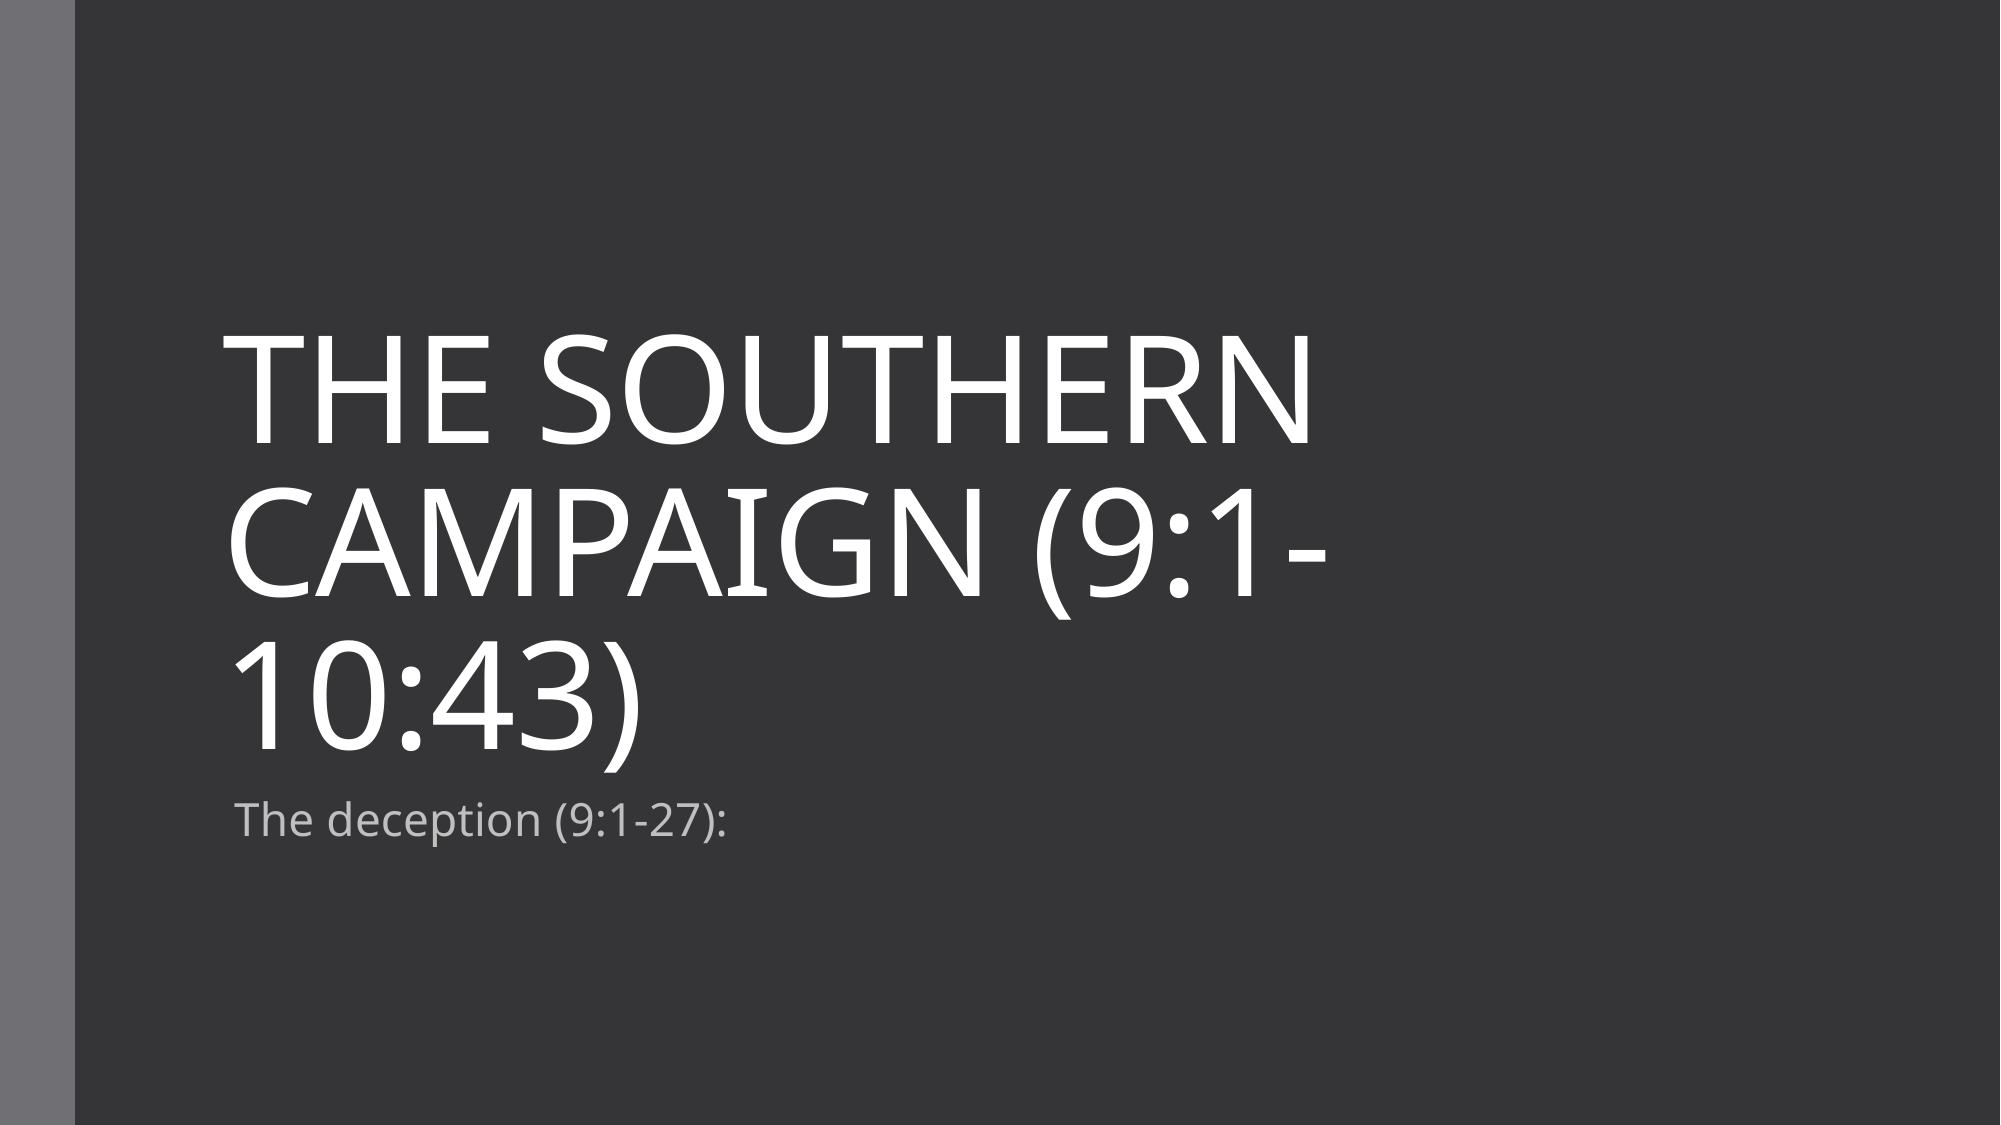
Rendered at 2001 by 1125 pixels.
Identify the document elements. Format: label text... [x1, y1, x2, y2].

title THE SOUTHERN CAMPAIGN (9:1-10:43) [206, 124, 1752, 787]
subtitle The deception (9:1-27): [206, 787, 1752, 1066]
